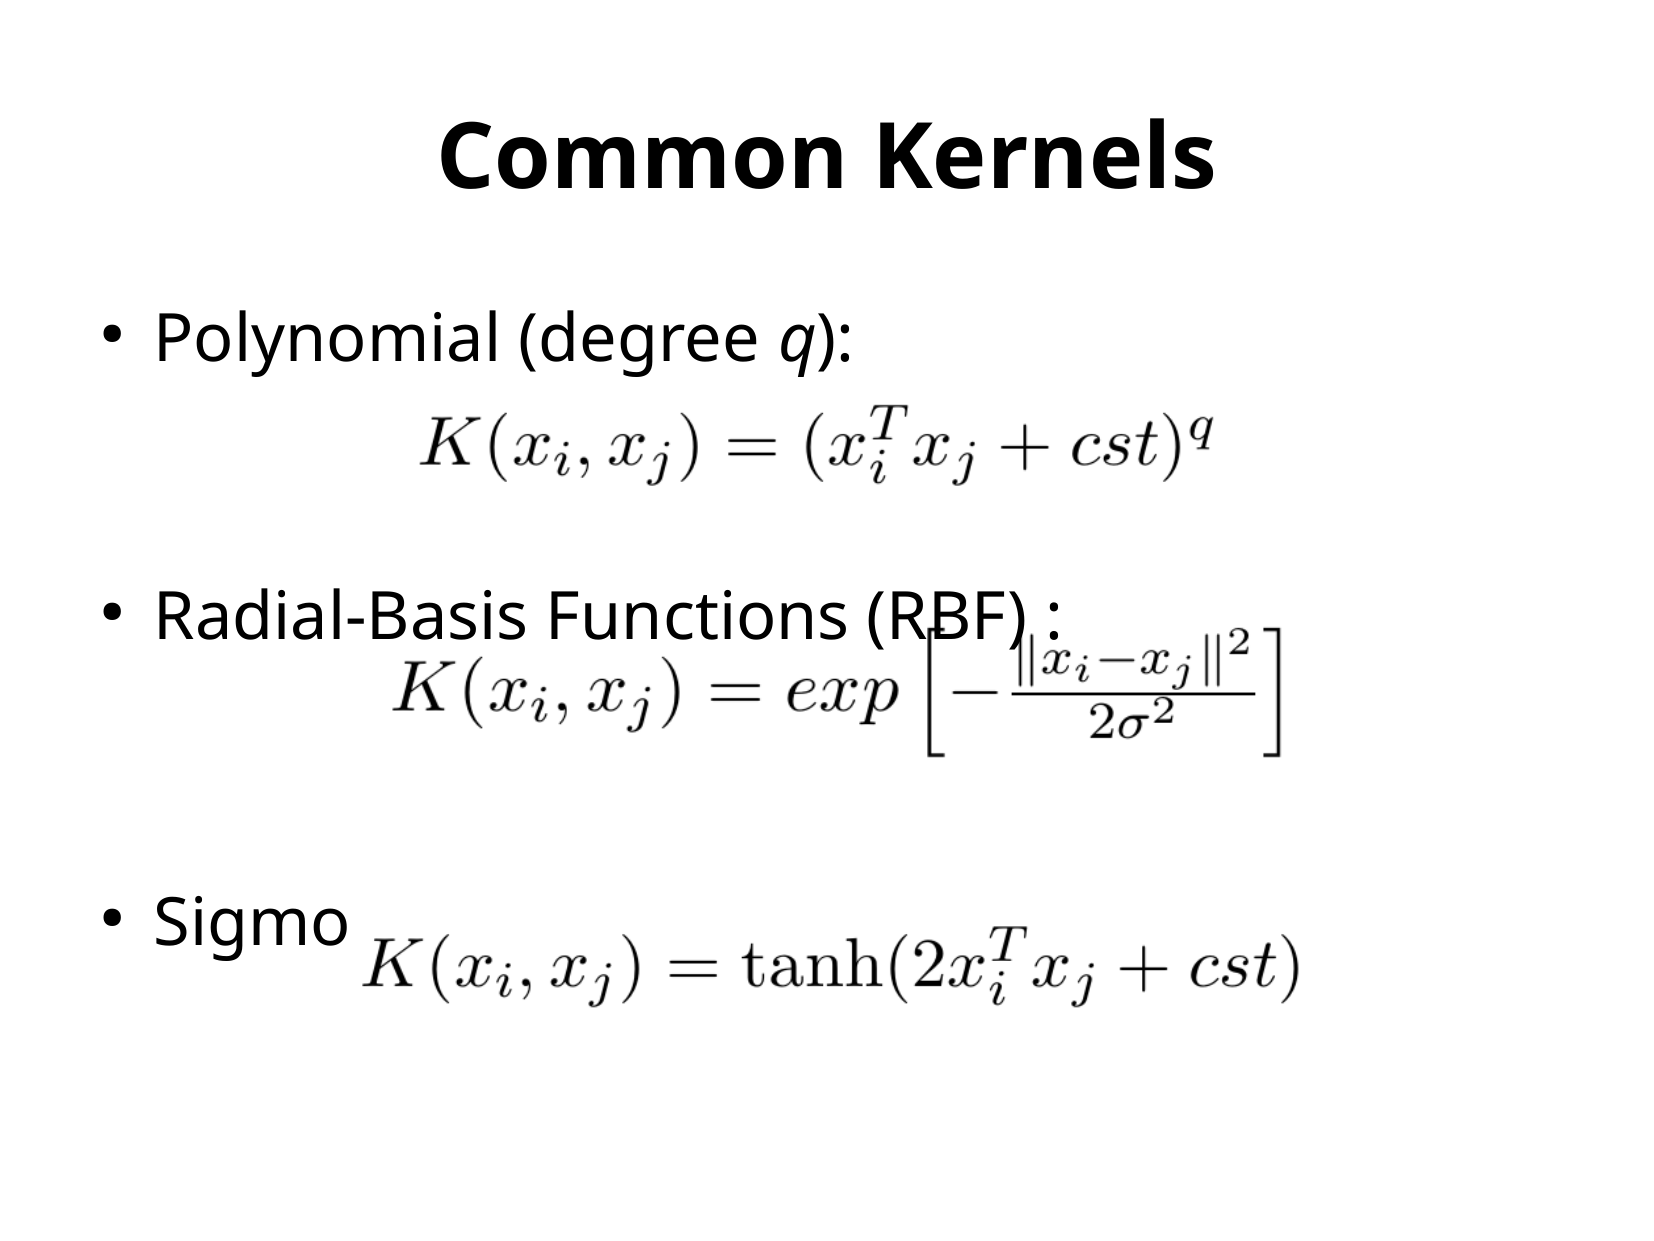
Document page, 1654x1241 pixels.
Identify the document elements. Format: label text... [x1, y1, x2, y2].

list Polynomial (degree q): Radial-Basis Functions (RBF) : Sigmoidal Functions : [82, 290, 1571, 1010]
title Common Kernels [82, 49, 1571, 257]
picture [352, 888, 1313, 1034]
